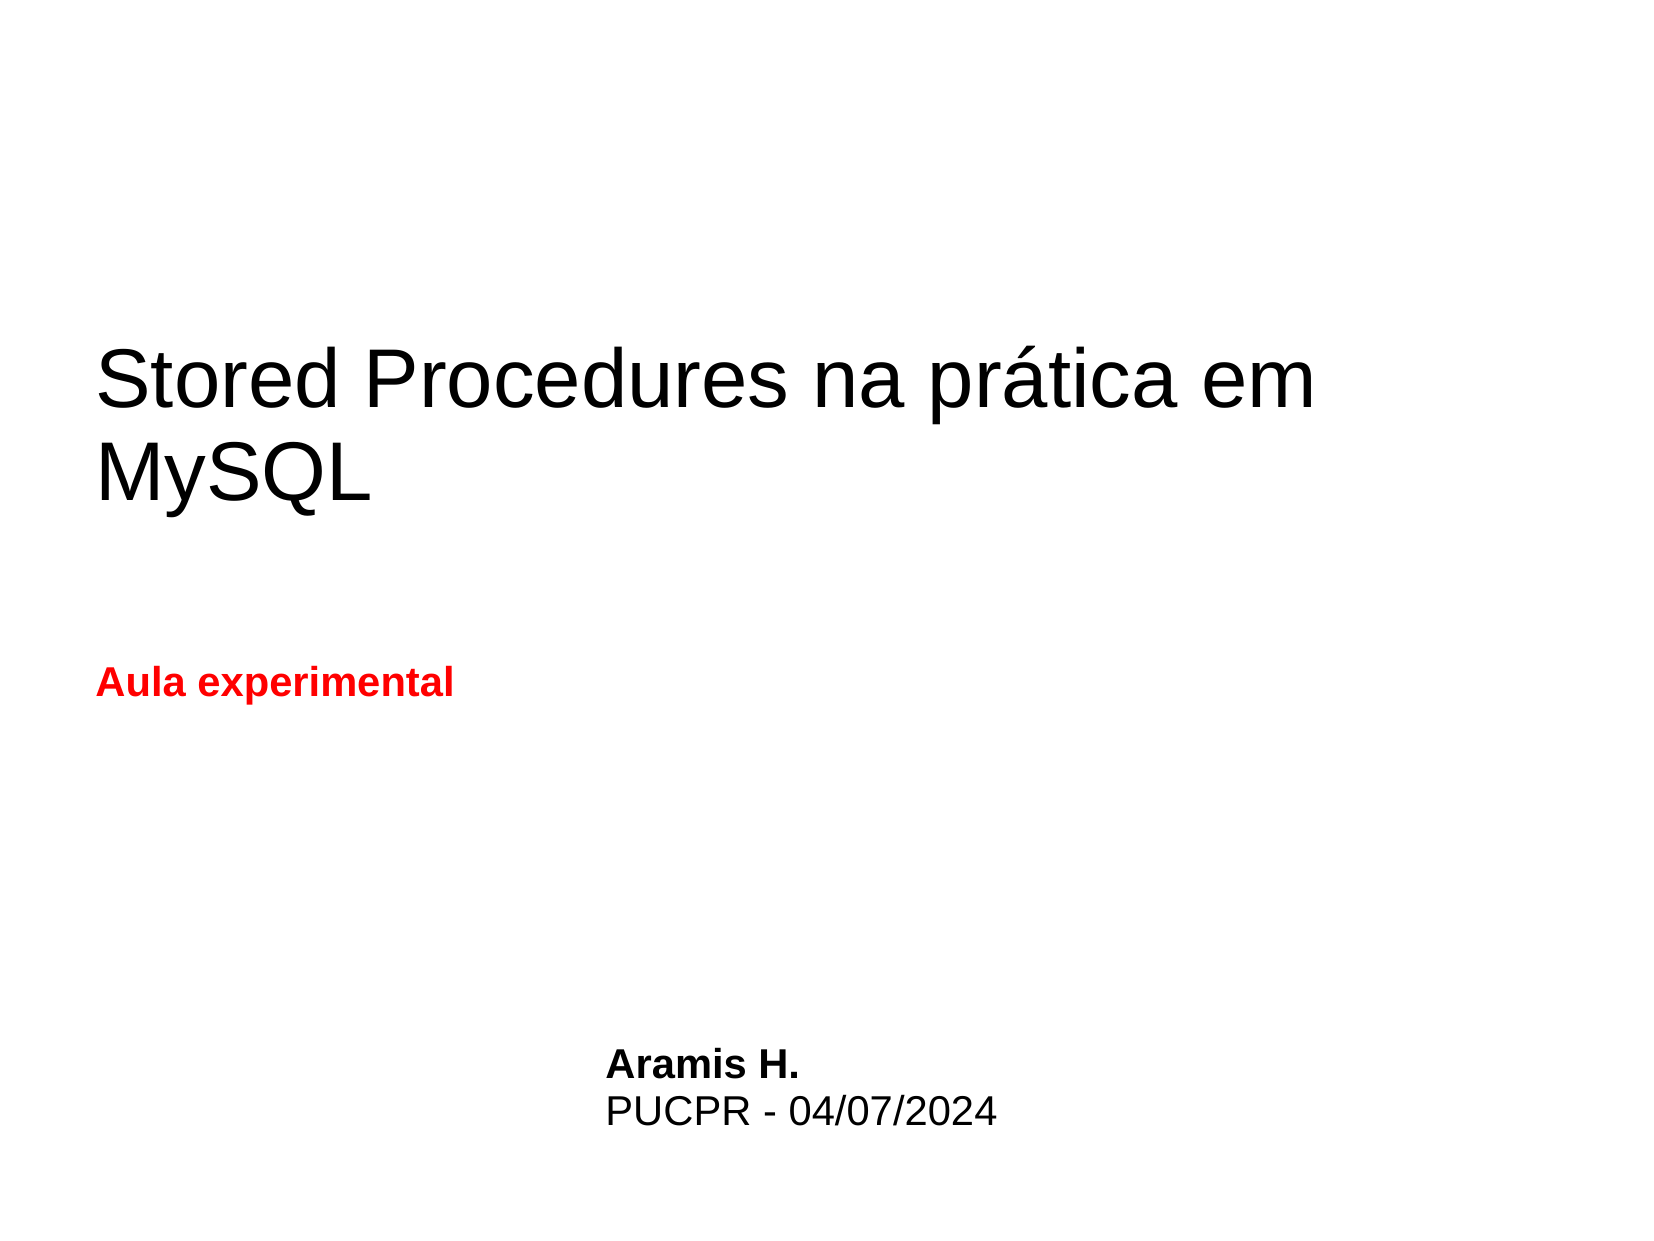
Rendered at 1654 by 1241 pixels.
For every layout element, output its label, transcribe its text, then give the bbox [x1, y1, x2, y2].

text_box Aula experimental [80, 651, 1565, 739]
text_box Stored Procedures na prática em MySQL [80, 324, 1565, 619]
text_box Aramis H. PUCPR - 04/07/2024 [590, 1033, 1063, 1188]
